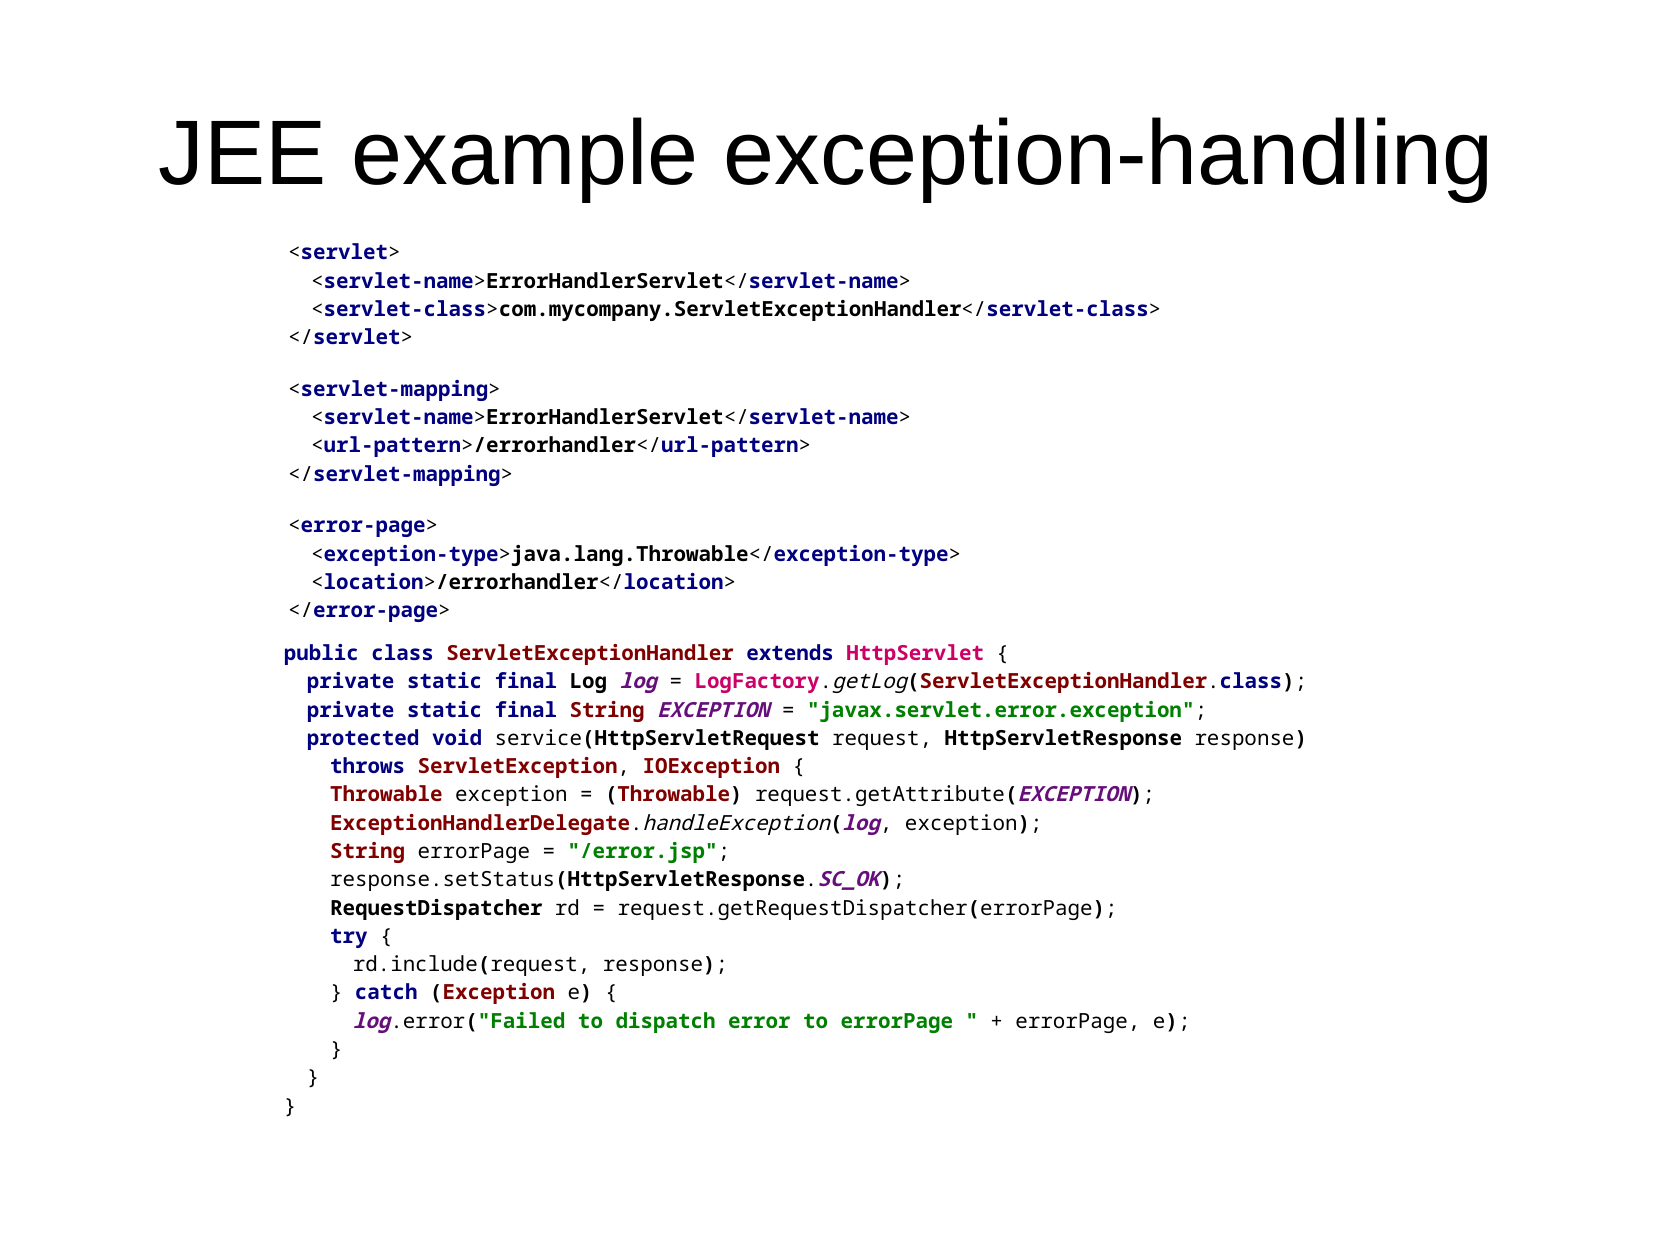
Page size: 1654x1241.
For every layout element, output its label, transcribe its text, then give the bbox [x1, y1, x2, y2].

title JEE example exception-handling [82, 49, 1571, 257]
text_box <servlet> <servlet-name>ErrorHandlerServlet</servlet-name> <servlet-class>com.mycompany.ServletExceptionHandler</servlet-class> </servlet> <servlet-mapping> <servlet-name>ErrorHandlerServlet</servlet-name> <url-pattern>/errorhandler</url-pattern> </servlet-mapping> <error-page> <exception-type>java.lang.Throwable</exception-type> <location>/errorhandler</location> </error-page> [273, 230, 1204, 585]
text_box public class ServletExceptionHandler extends HttpServlet { private static final Log log = LogFactory.getLog(ServletExceptionHandler.class); private static final String EXCEPTION = "javax.servlet.error.exception"; protected void service(HttpServletRequest request, HttpServletResponse response) throws ServletException, IOException { Throwable exception = (Throwable) request.getAttribute(EXCEPTION); ExceptionHandlerDelegate.handleException(log, exception); String errorPage = "/error.jsp"; response.setStatus(HttpServletResponse.SC_OK); RequestDispatcher rd = request.getRequestDispatcher(errorPage); try { rd.include(request, response); } catch (Exception e) { log.error("Failed to dispatch error to errorPage " + errorPage, e); } } } [269, 630, 1350, 1059]
